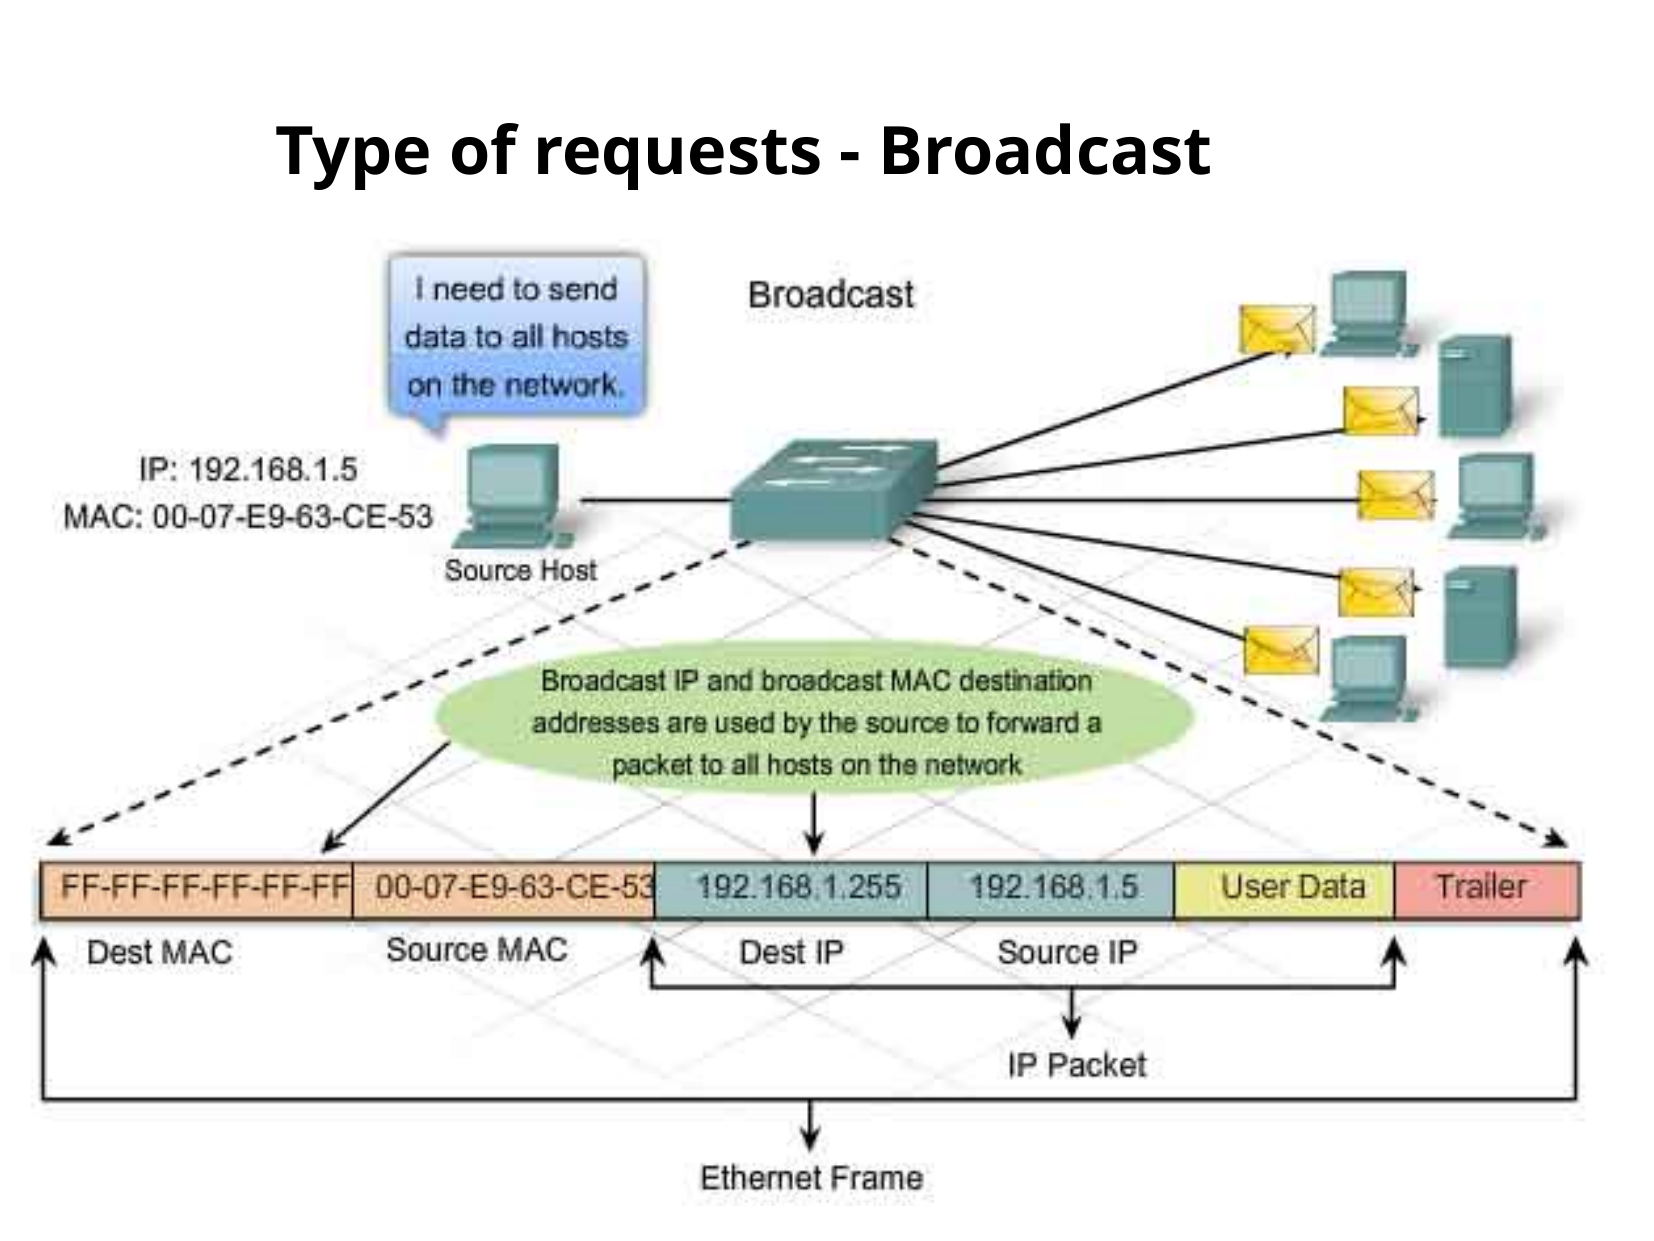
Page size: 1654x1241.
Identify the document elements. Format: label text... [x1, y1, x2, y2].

title Type of requests - Broadcast [0, 49, 1489, 219]
picture [0, 219, 1654, 1206]
